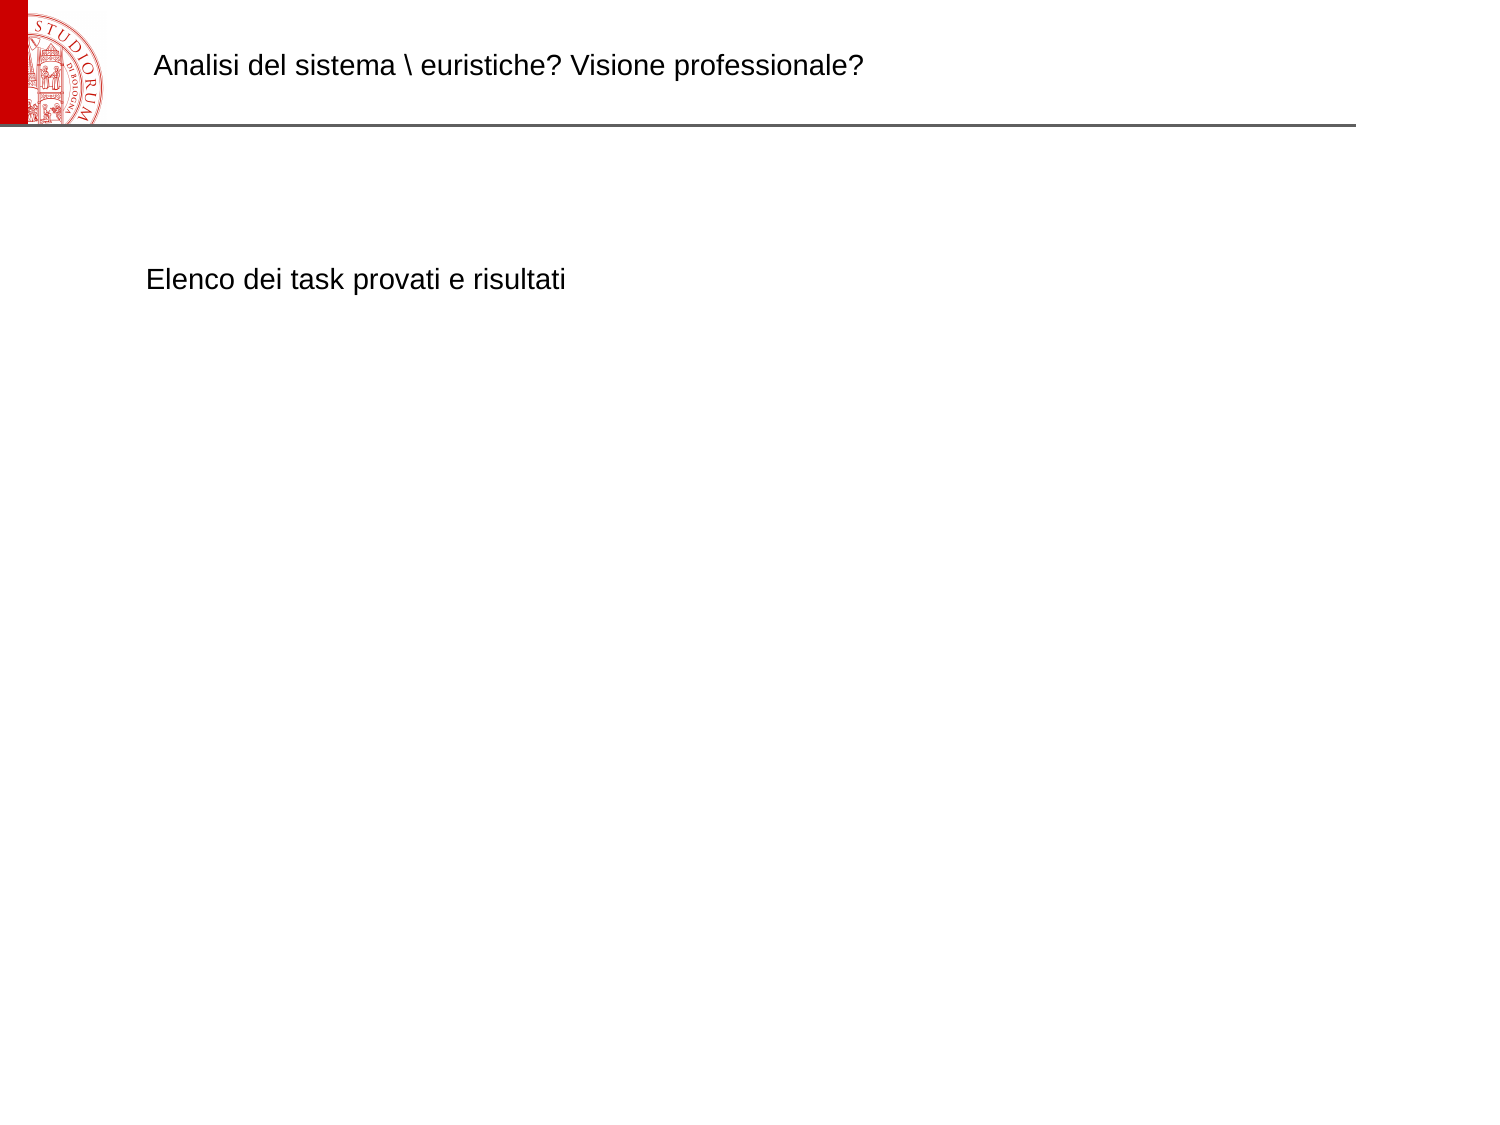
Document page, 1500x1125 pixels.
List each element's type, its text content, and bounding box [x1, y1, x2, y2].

picture [28, 11, 107, 124]
list Elenco dei task provati e risultati [75, 263, 1425, 1006]
title Analisi del sistema \ euristiche? Visione professionale? [153, 23, 1429, 107]
